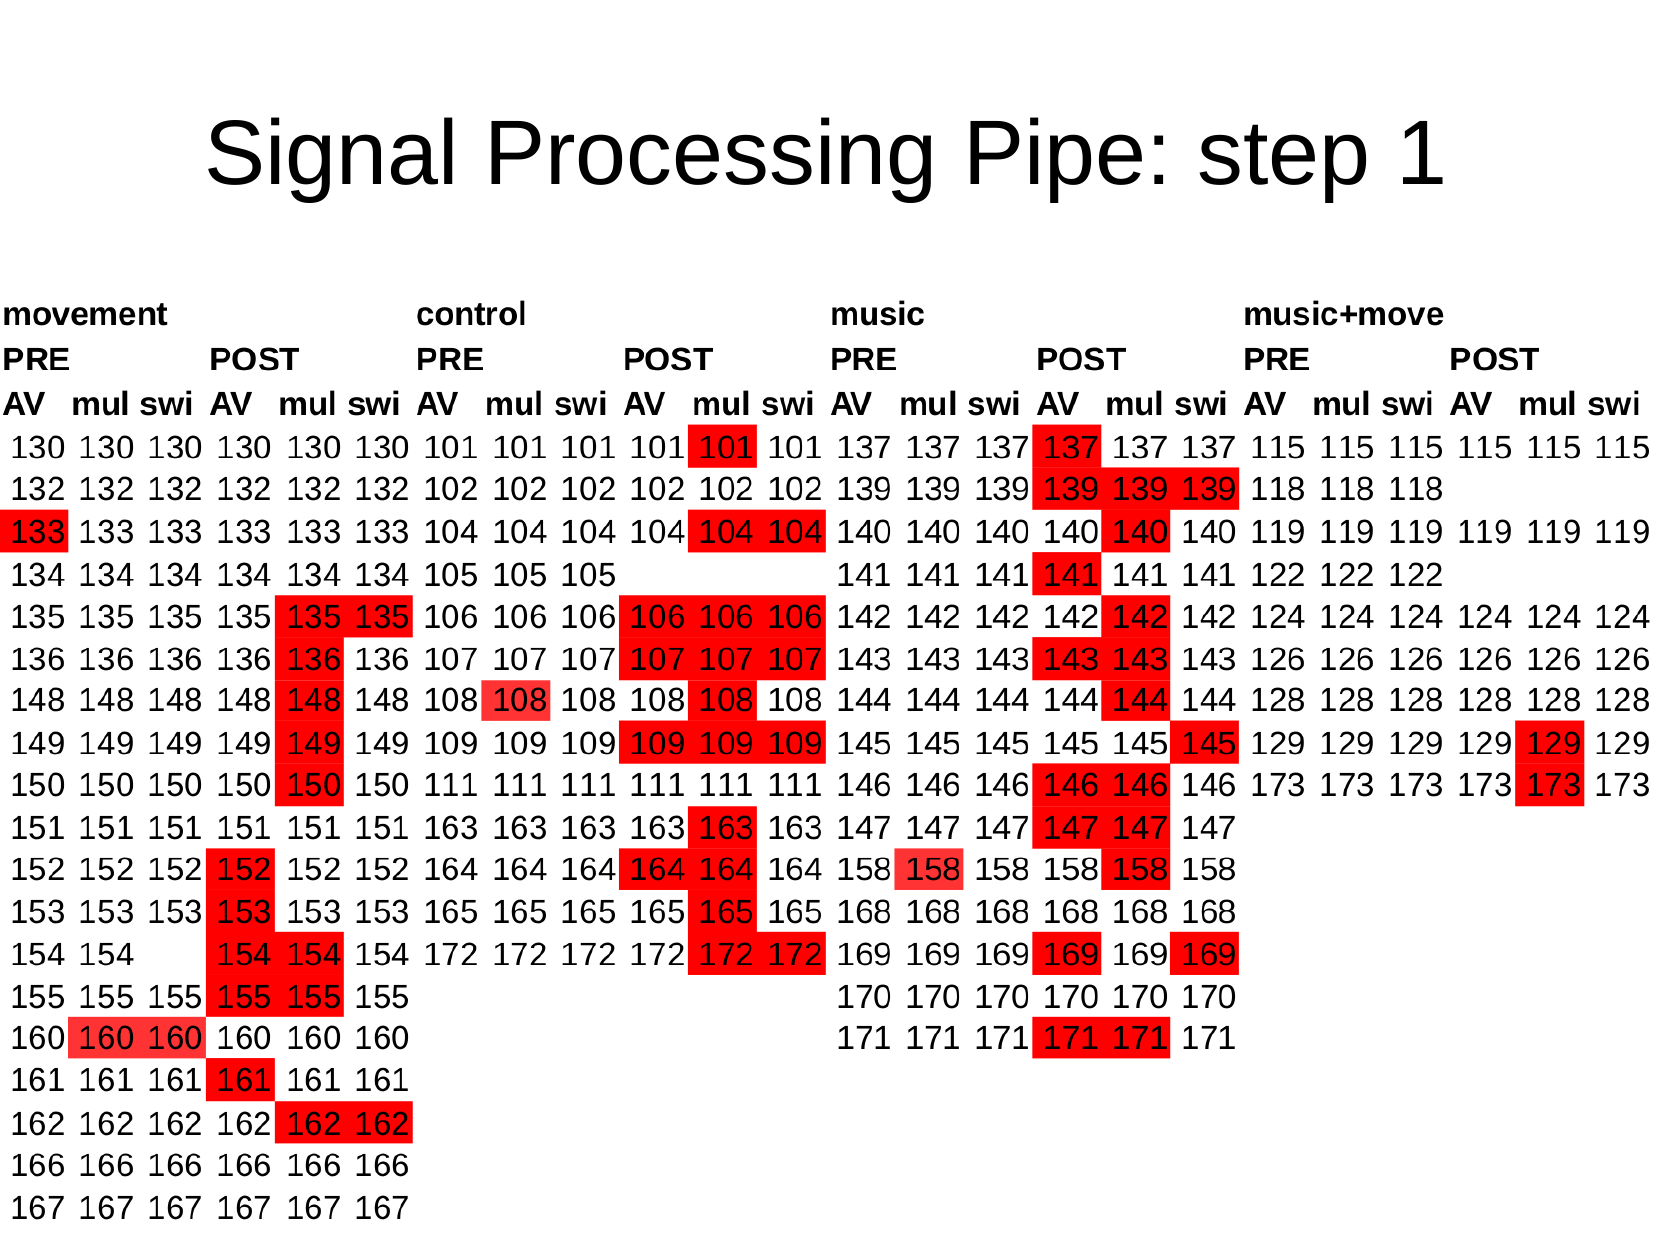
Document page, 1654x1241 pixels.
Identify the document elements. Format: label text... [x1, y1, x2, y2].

title Signal Processing Pipe: step 1 [82, 49, 1571, 257]
picture [0, 300, 1654, 1225]
